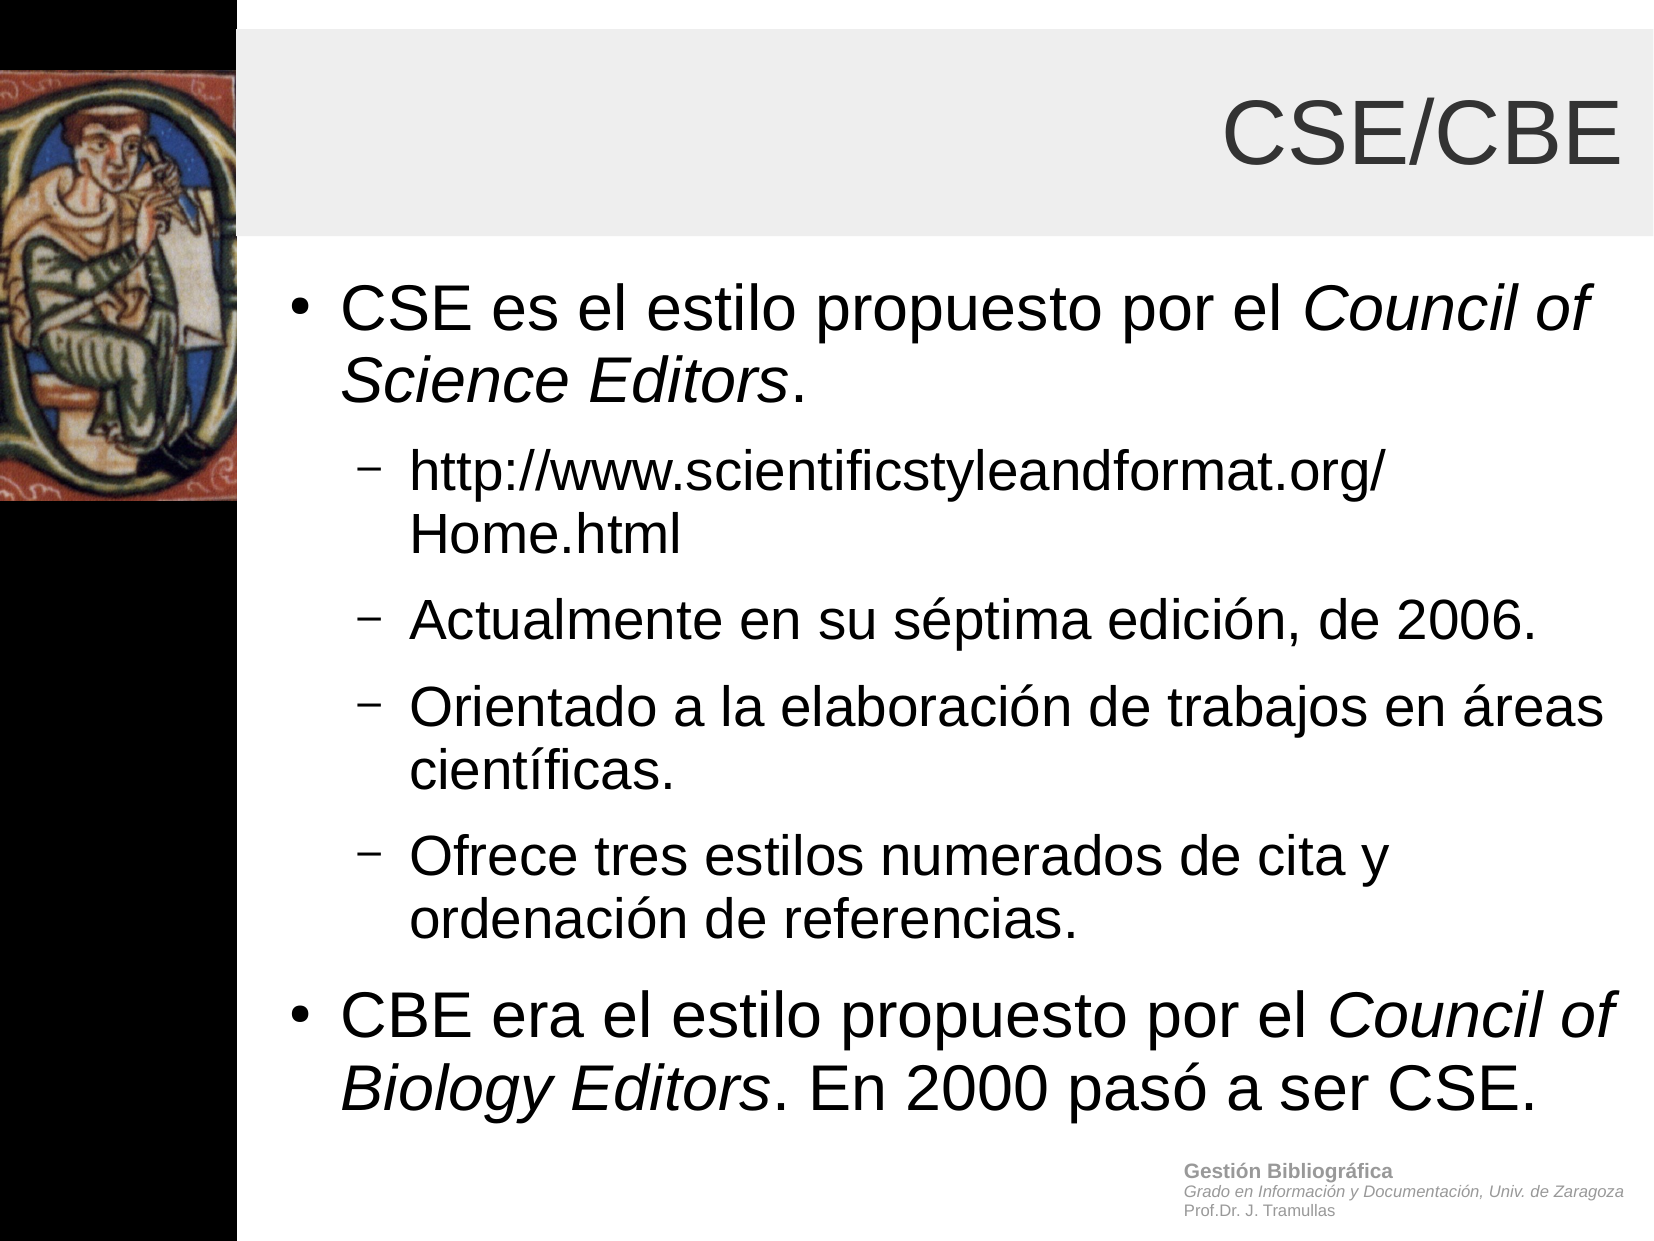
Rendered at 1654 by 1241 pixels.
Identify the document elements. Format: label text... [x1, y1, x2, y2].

picture [0, 70, 237, 501]
title CSE/CBE [236, 29, 1654, 237]
list CSE es el estilo propuesto por el Council of Science Editors. http://www.scientificstyleandformat.org/Home.html Actualmente en su séptima edición, de 2006. Orientado a la elaboración de trabajos en áreas científicas. Ofrece tres estilos numerados de cita y ordenación de referencias. CBE era el estilo propuesto por el Council of Biology Editors. En 2000 pasó a ser CSE. [271, 271, 1619, 1134]
